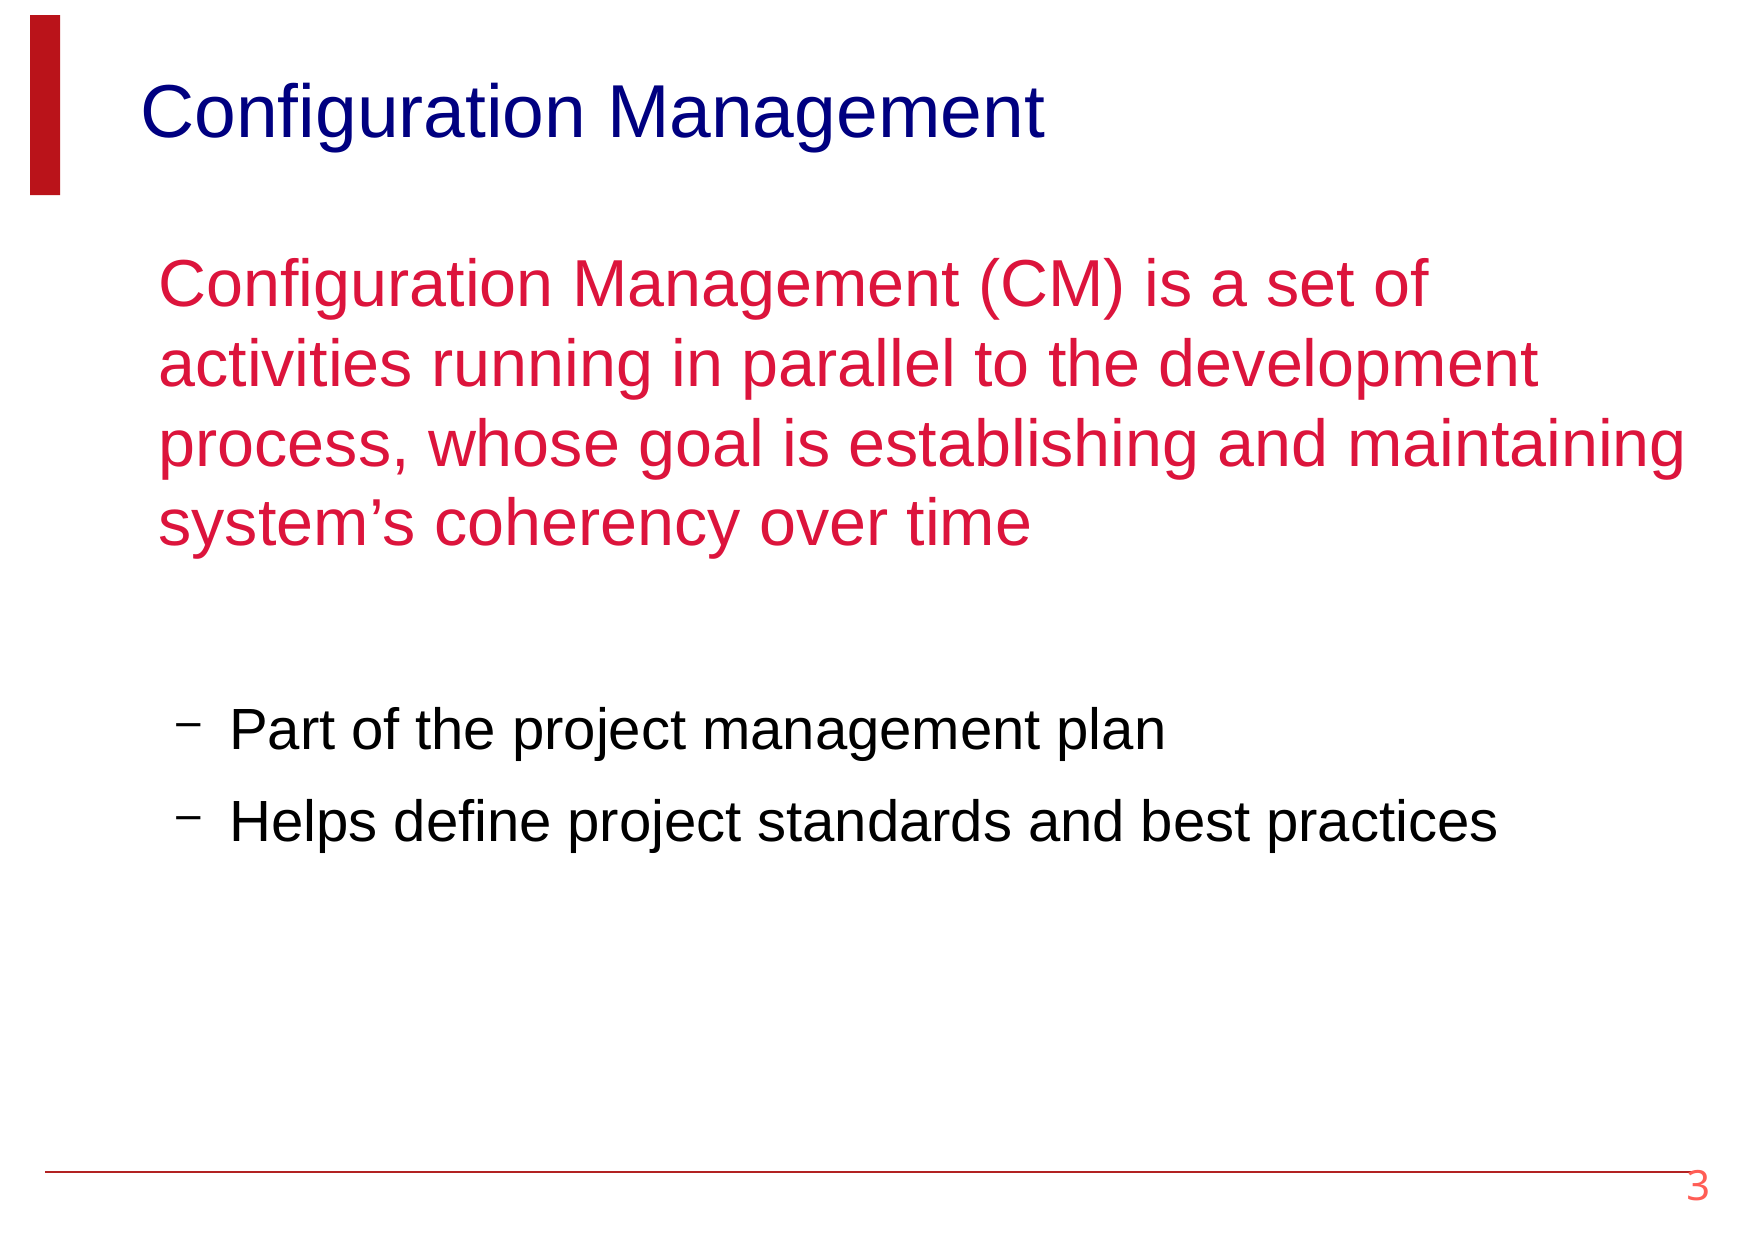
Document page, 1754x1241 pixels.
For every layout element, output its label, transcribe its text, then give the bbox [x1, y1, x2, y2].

title Configuration Management [90, 19, 1726, 196]
list Configuration Management (CM) is a set of activities running in parallel to the development process, whose goal is establishing and maintaining system’s coherency over time Part of the project management plan Helps define project standards and best practices [87, 240, 1696, 1081]
text_box <number> [1660, 1159, 1737, 1231]
